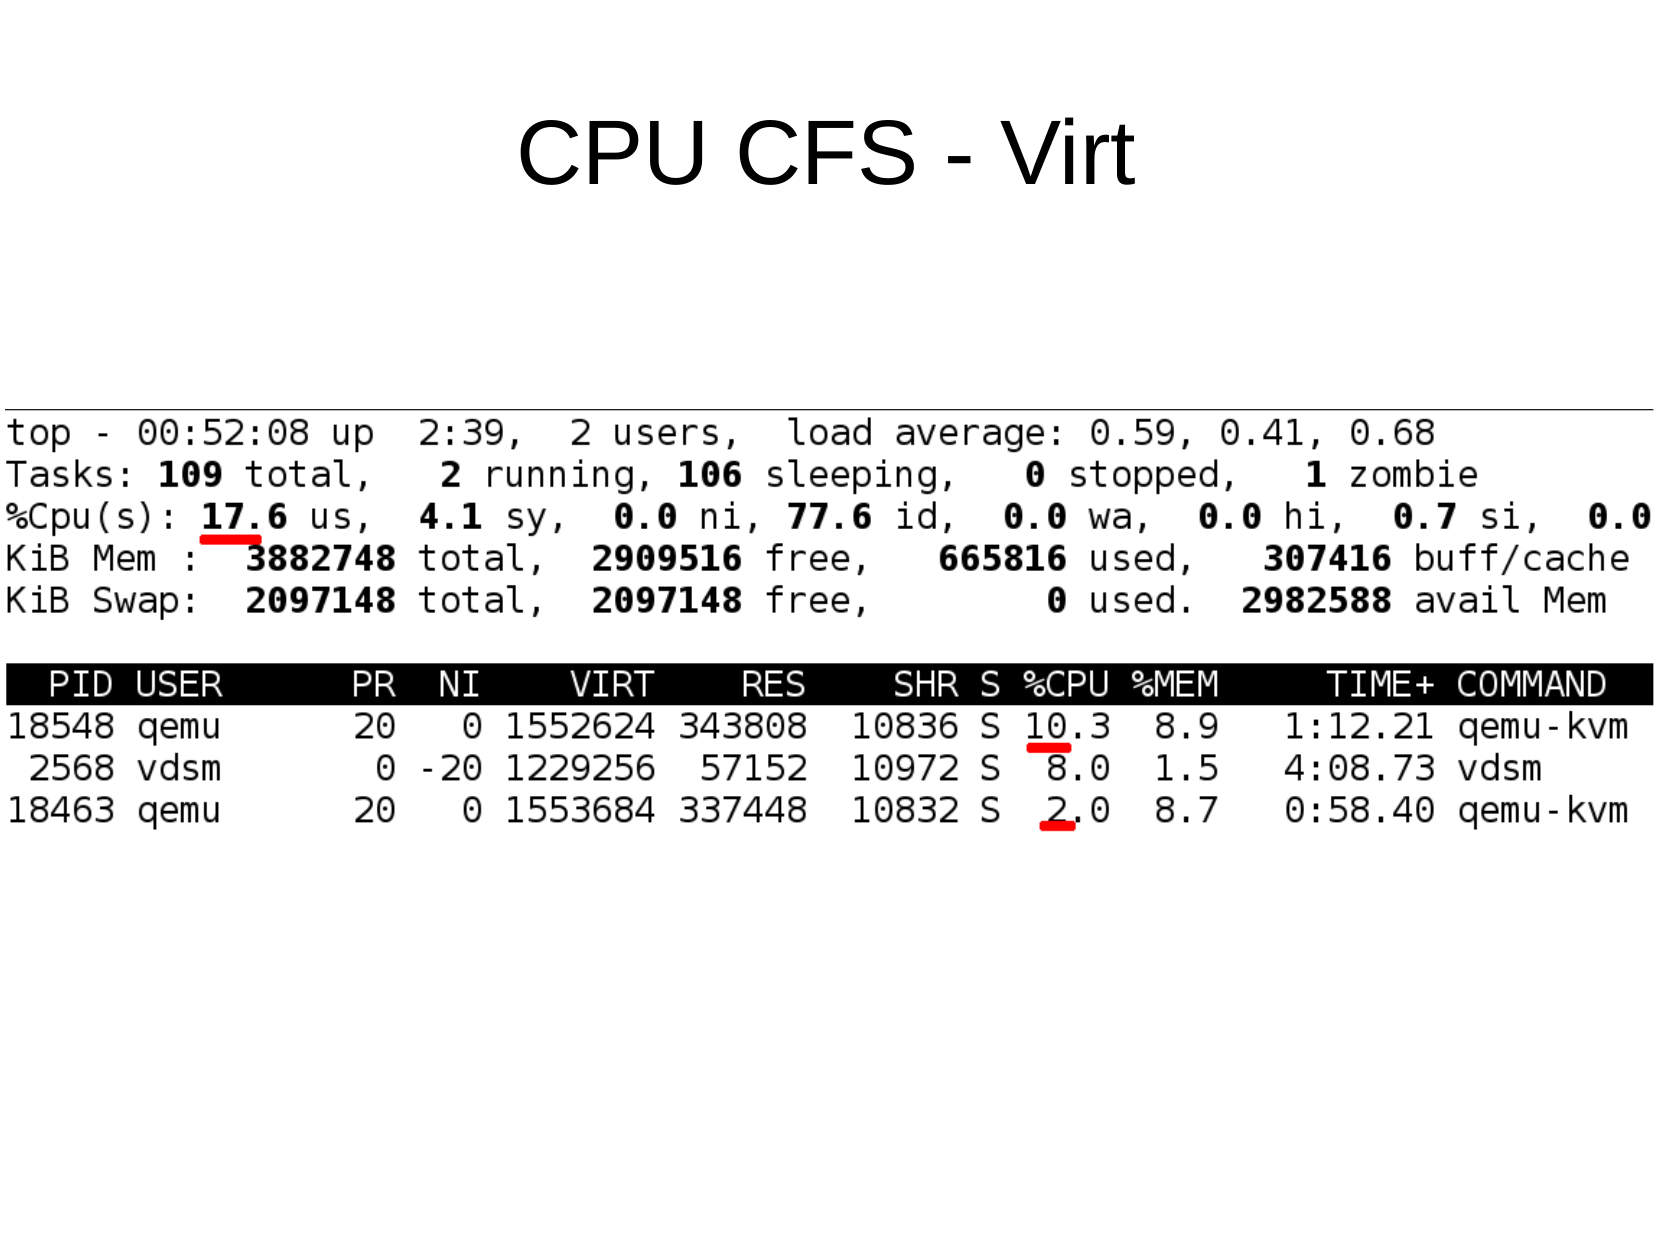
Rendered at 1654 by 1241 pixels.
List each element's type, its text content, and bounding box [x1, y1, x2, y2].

title CPU CFS - Virt [82, 49, 1571, 257]
picture [5, 409, 1654, 837]
